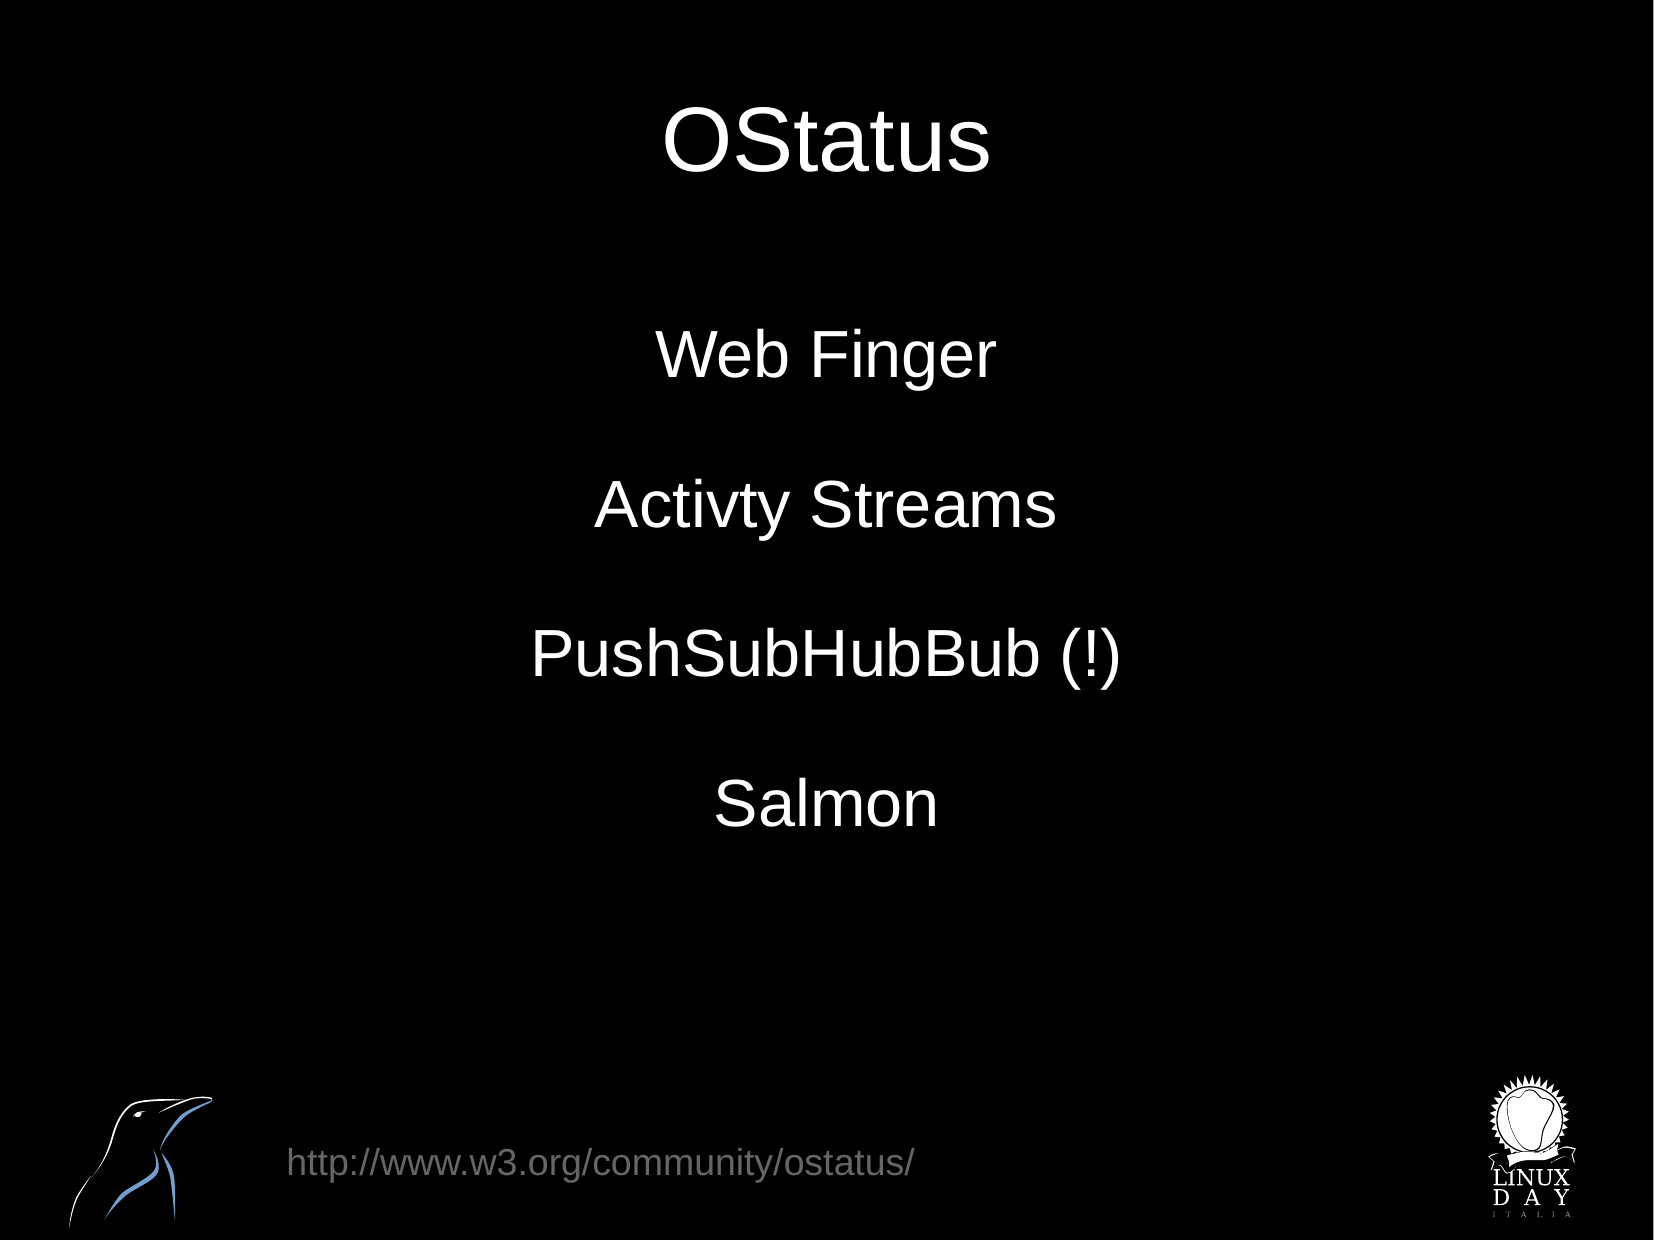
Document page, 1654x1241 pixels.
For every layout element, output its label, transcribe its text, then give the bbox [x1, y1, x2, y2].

text_box http://www.w3.org/community/ostatus/ [271, 1133, 1441, 1191]
subtitle Web Finger Activty Streams PushSubHubBub (!) Salmon [82, 237, 1571, 1109]
title OStatus [82, 43, 1571, 237]
